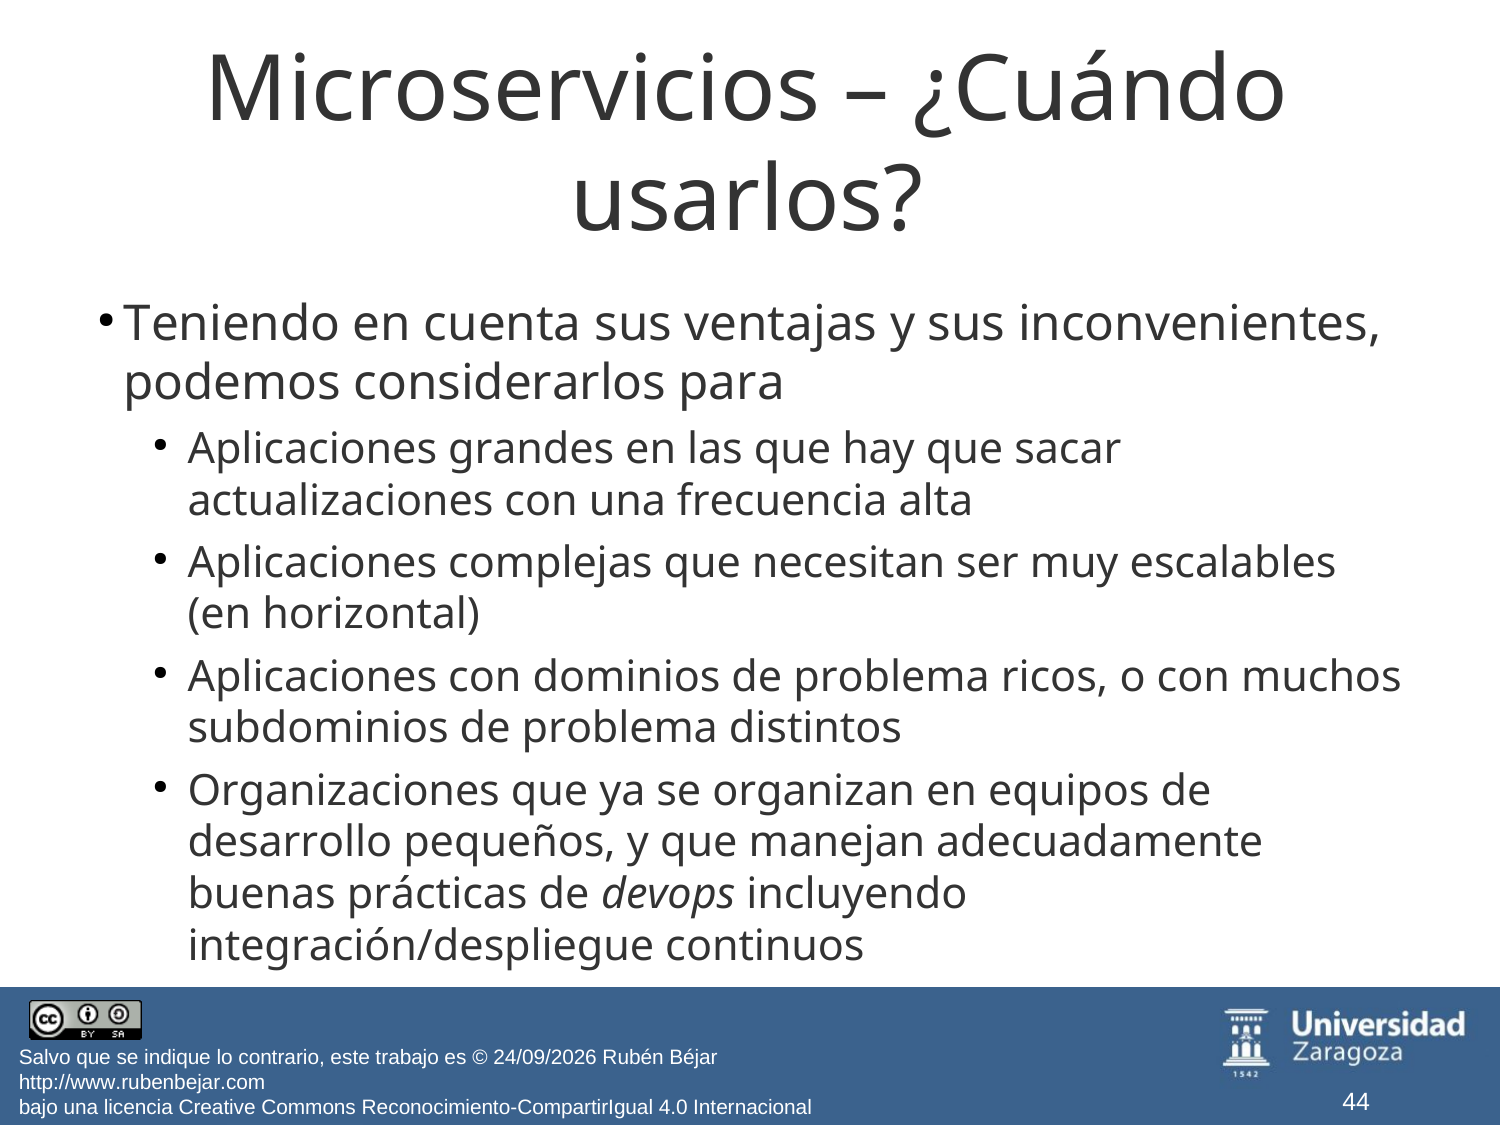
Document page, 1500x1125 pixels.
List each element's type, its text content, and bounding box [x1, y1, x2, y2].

picture [0, 987, 1500, 1125]
list Teniendo en cuenta sus ventajas y sus inconvenientes, podemos considerarlos para Aplicaciones grandes en las que hay que sacar actualizaciones con una frecuencia alta Aplicaciones complejas que necesitan ser muy escalables (en horizontal) Aplicaciones con dominios de problema ricos, o con muchos subdominios de problema distintos Organizaciones que ya se organizan en equipos de desarrollo pequeños, y que manejan adecuadamente buenas prácticas de devops incluyendo integración/despliegue continuos [82, 283, 1418, 981]
title Microservicios – ¿Cuándo usarlos? [74, 20, 1420, 257]
